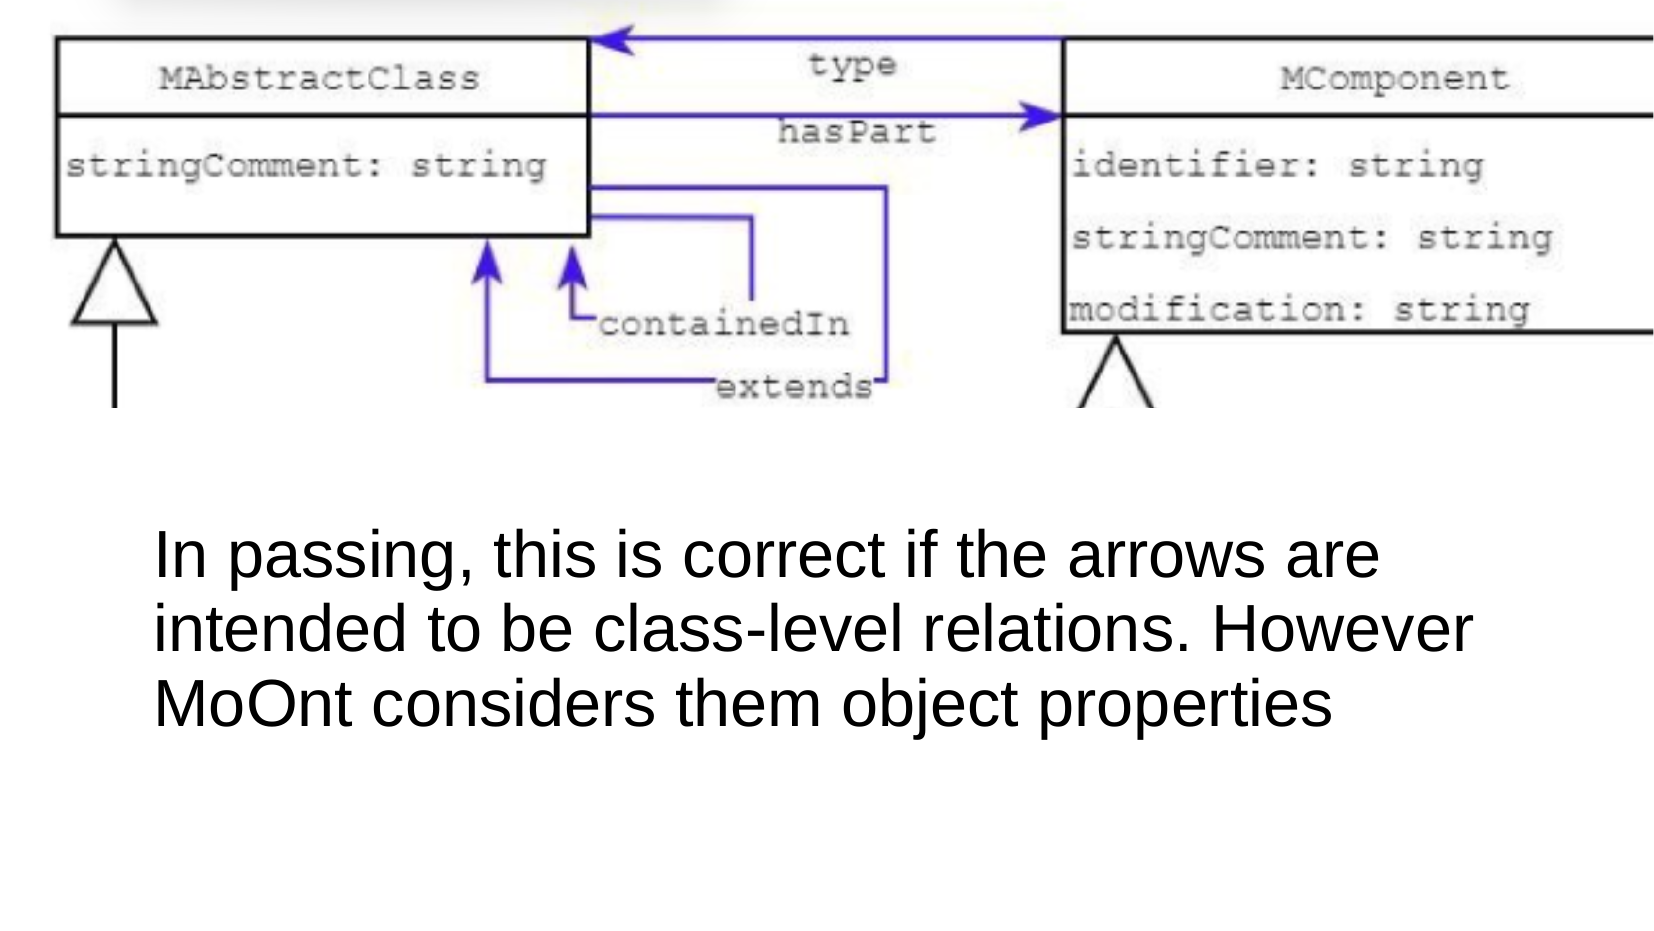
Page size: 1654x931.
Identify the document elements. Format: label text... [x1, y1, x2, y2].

list In passing, this is correct if the arrows are intended to be class-level relations. However MoOnt considers them object properties [82, 408, 1571, 758]
picture [34, 0, 1654, 408]
